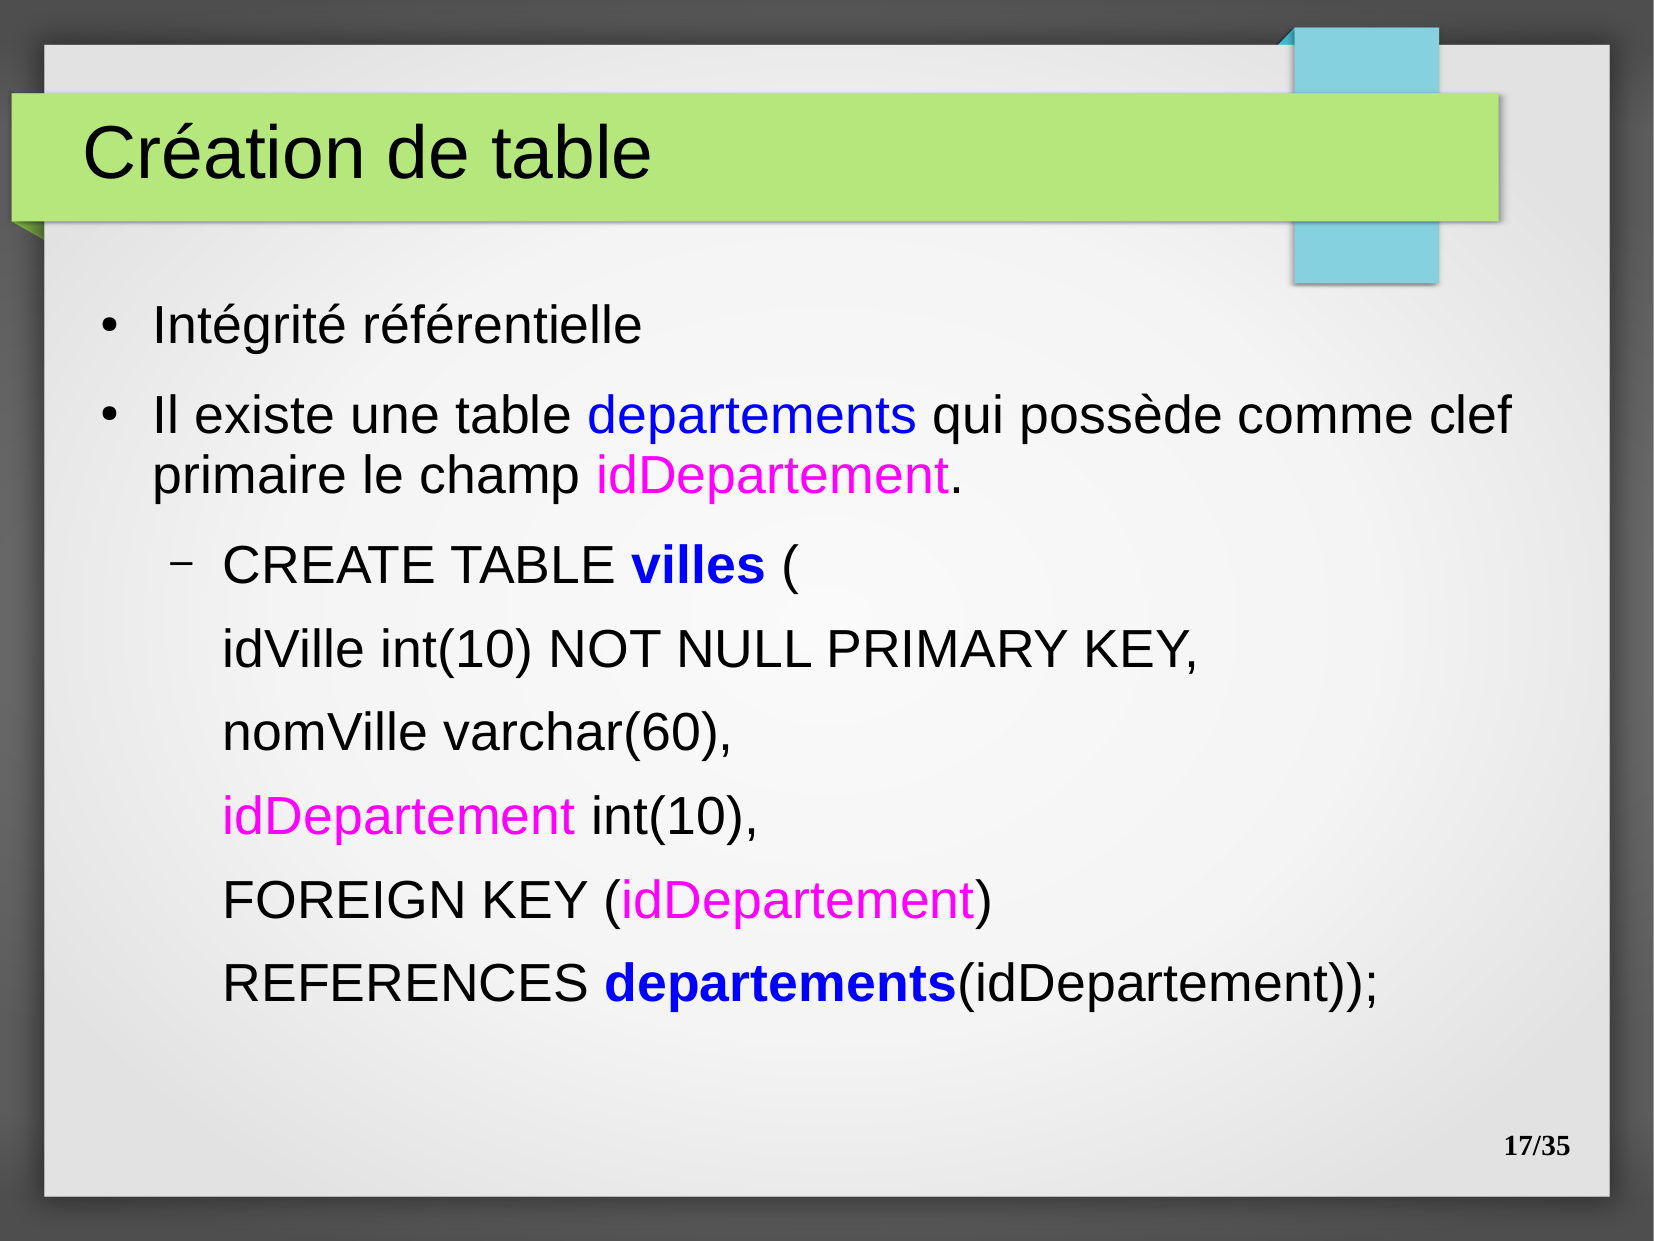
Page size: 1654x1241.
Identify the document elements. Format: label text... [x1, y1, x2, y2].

list Intégrité référentielle Il existe une table departements qui possède comme clef primaire le champ idDepartement. CREATE TABLE villes ( idVille int(10) NOT NULL PRIMARY KEY, nomVille varchar(60), idDepartement int(10), FOREIGN KEY (idDepartement) REFERENCES departements(idDepartement)); [82, 295, 1571, 1015]
picture [0, 0, 1654, 1241]
title Création de table [82, 49, 1571, 257]
